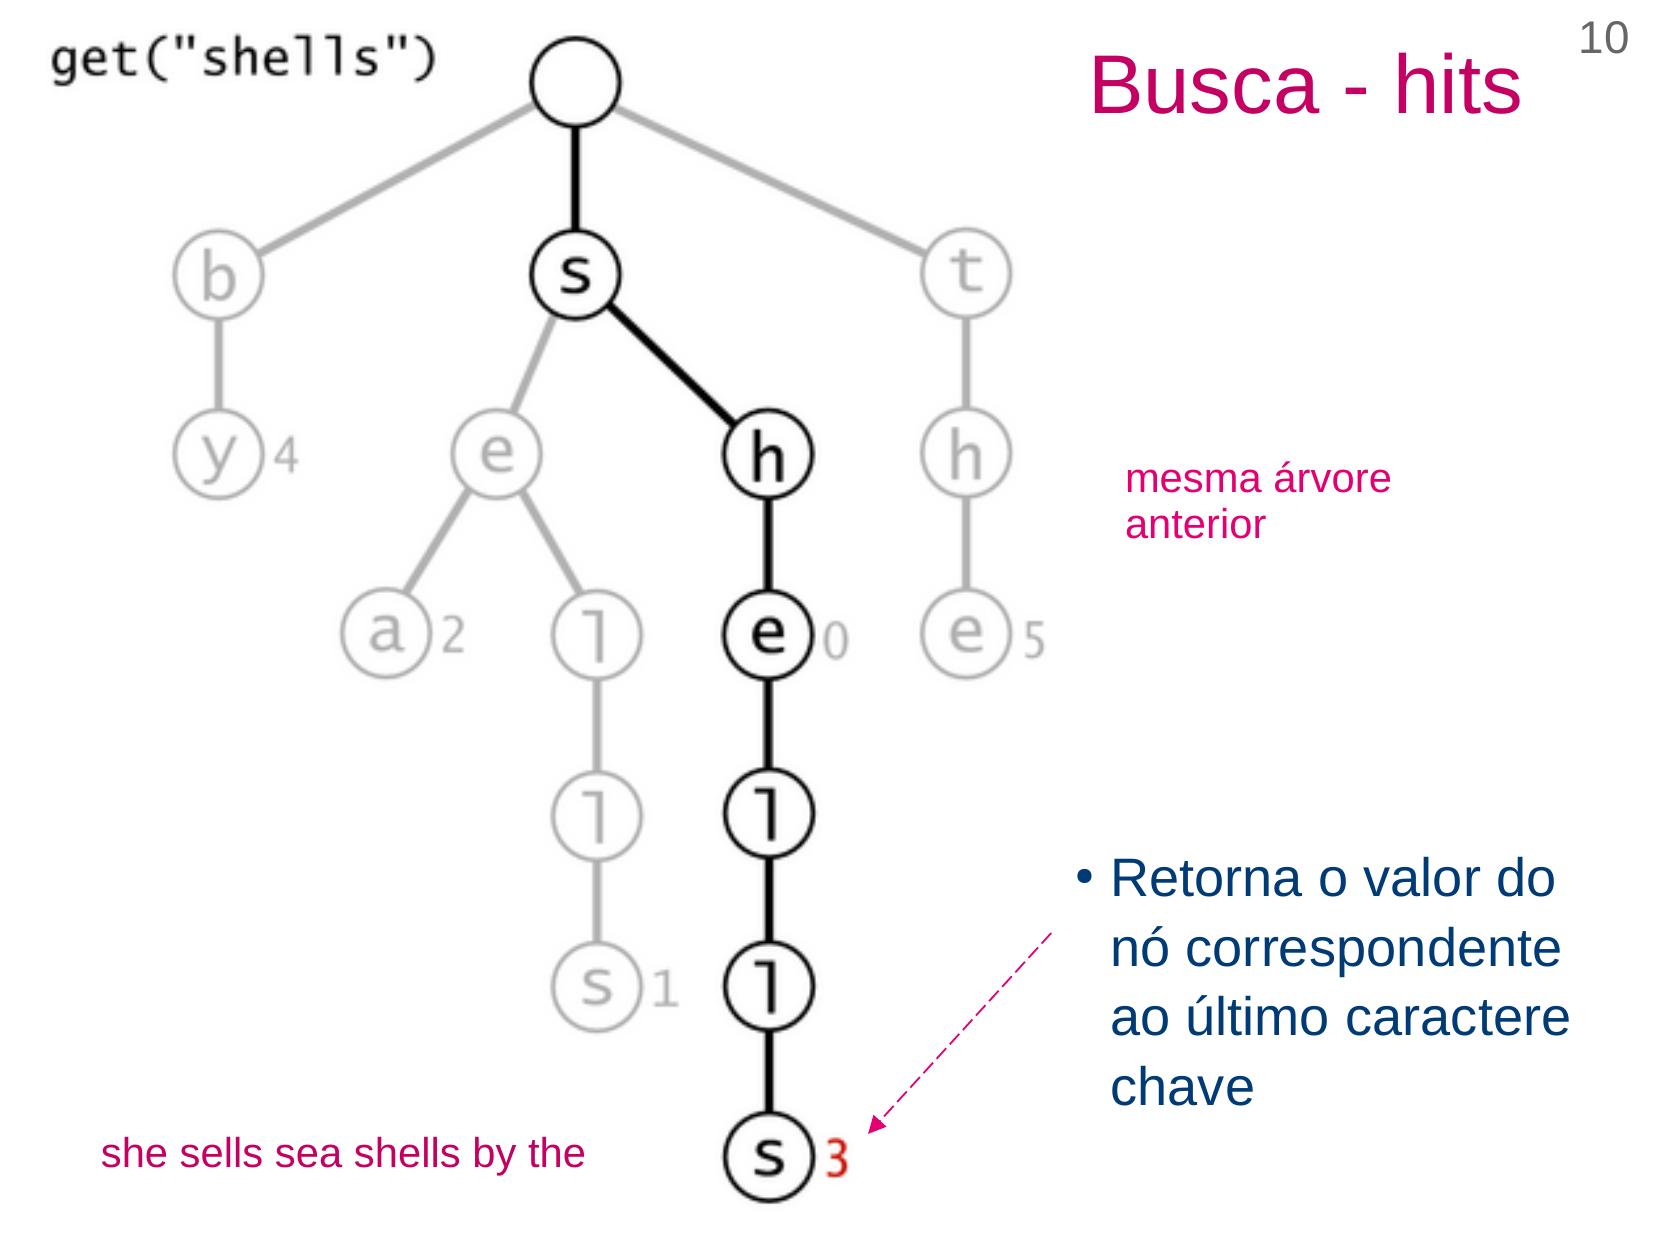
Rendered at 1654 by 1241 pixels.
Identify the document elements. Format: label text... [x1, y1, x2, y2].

text_box mesma árvore anterior [1110, 447, 1418, 556]
picture [45, 29, 1052, 1212]
list Retorna o valor do nó correspondente ao último caractere chave [1074, 838, 1595, 1211]
text_box she sells sea shells by the [85, 1122, 615, 1226]
title Busca - hits [1052, 29, 1524, 148]
